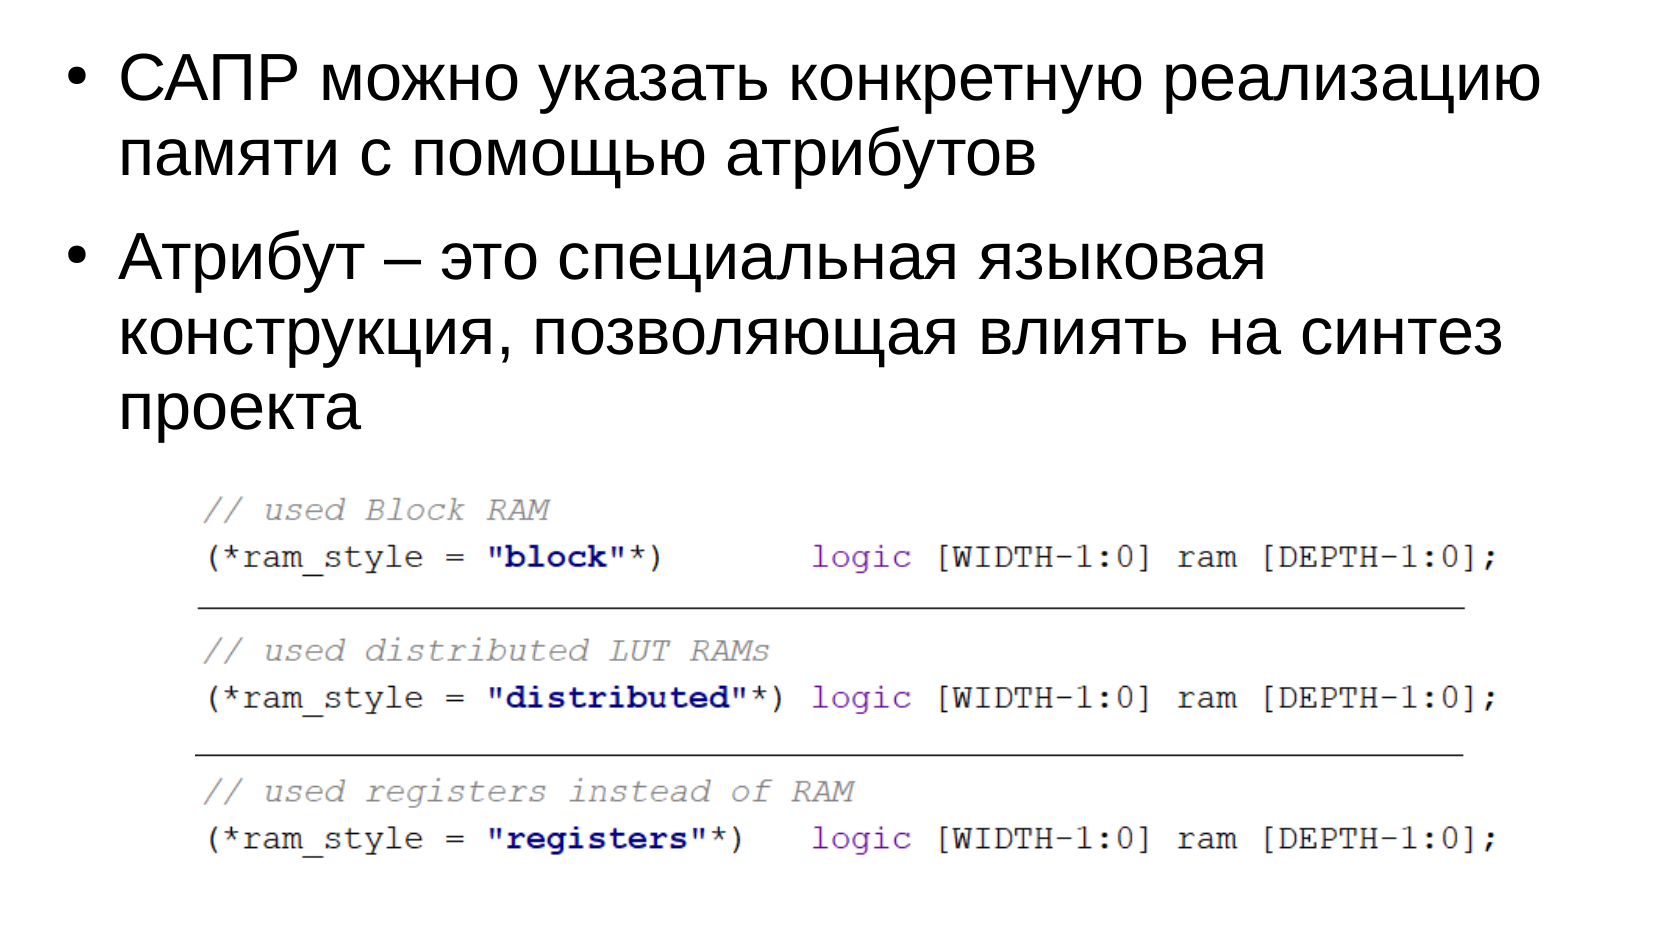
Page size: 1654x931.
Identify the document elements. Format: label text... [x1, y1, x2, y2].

list САПР можно указать конкретную реализацию памяти с помощью атрибутов Атрибут – это специальная языковая конструкция, позволяющая влиять на синтез проекта [47, 40, 1600, 580]
picture [195, 492, 1512, 894]
